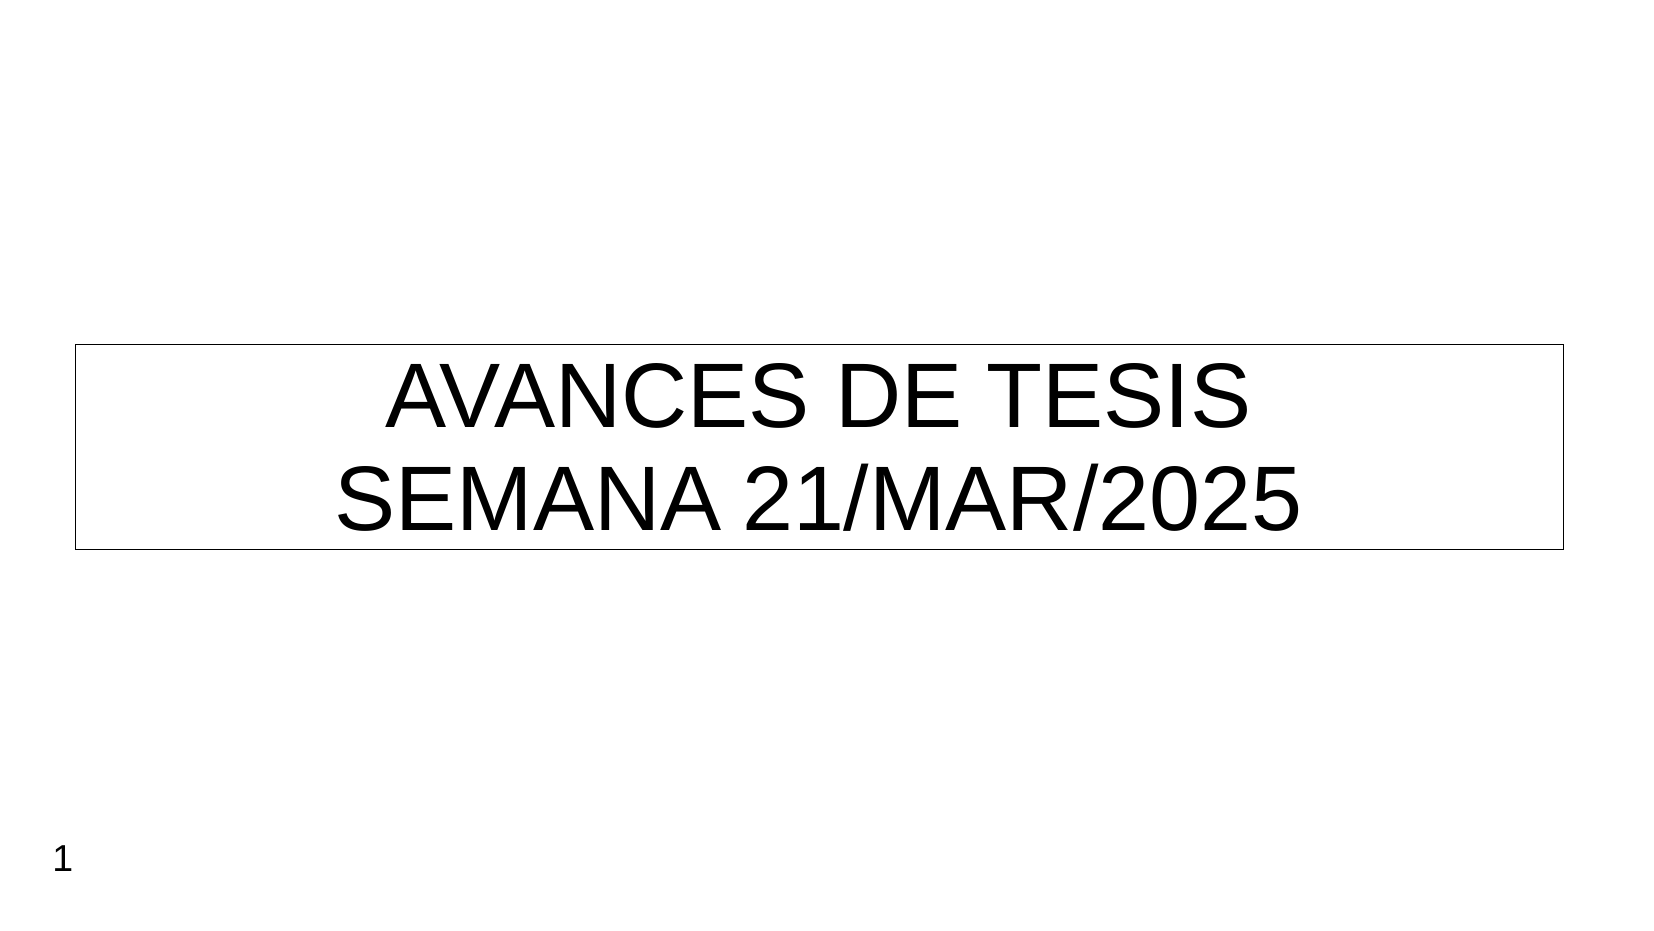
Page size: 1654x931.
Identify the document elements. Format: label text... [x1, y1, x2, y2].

text_box <number> [37, 829, 667, 901]
title AVANCES DE TESIS SEMANA 21/MAR/2025 [75, 344, 1564, 550]
